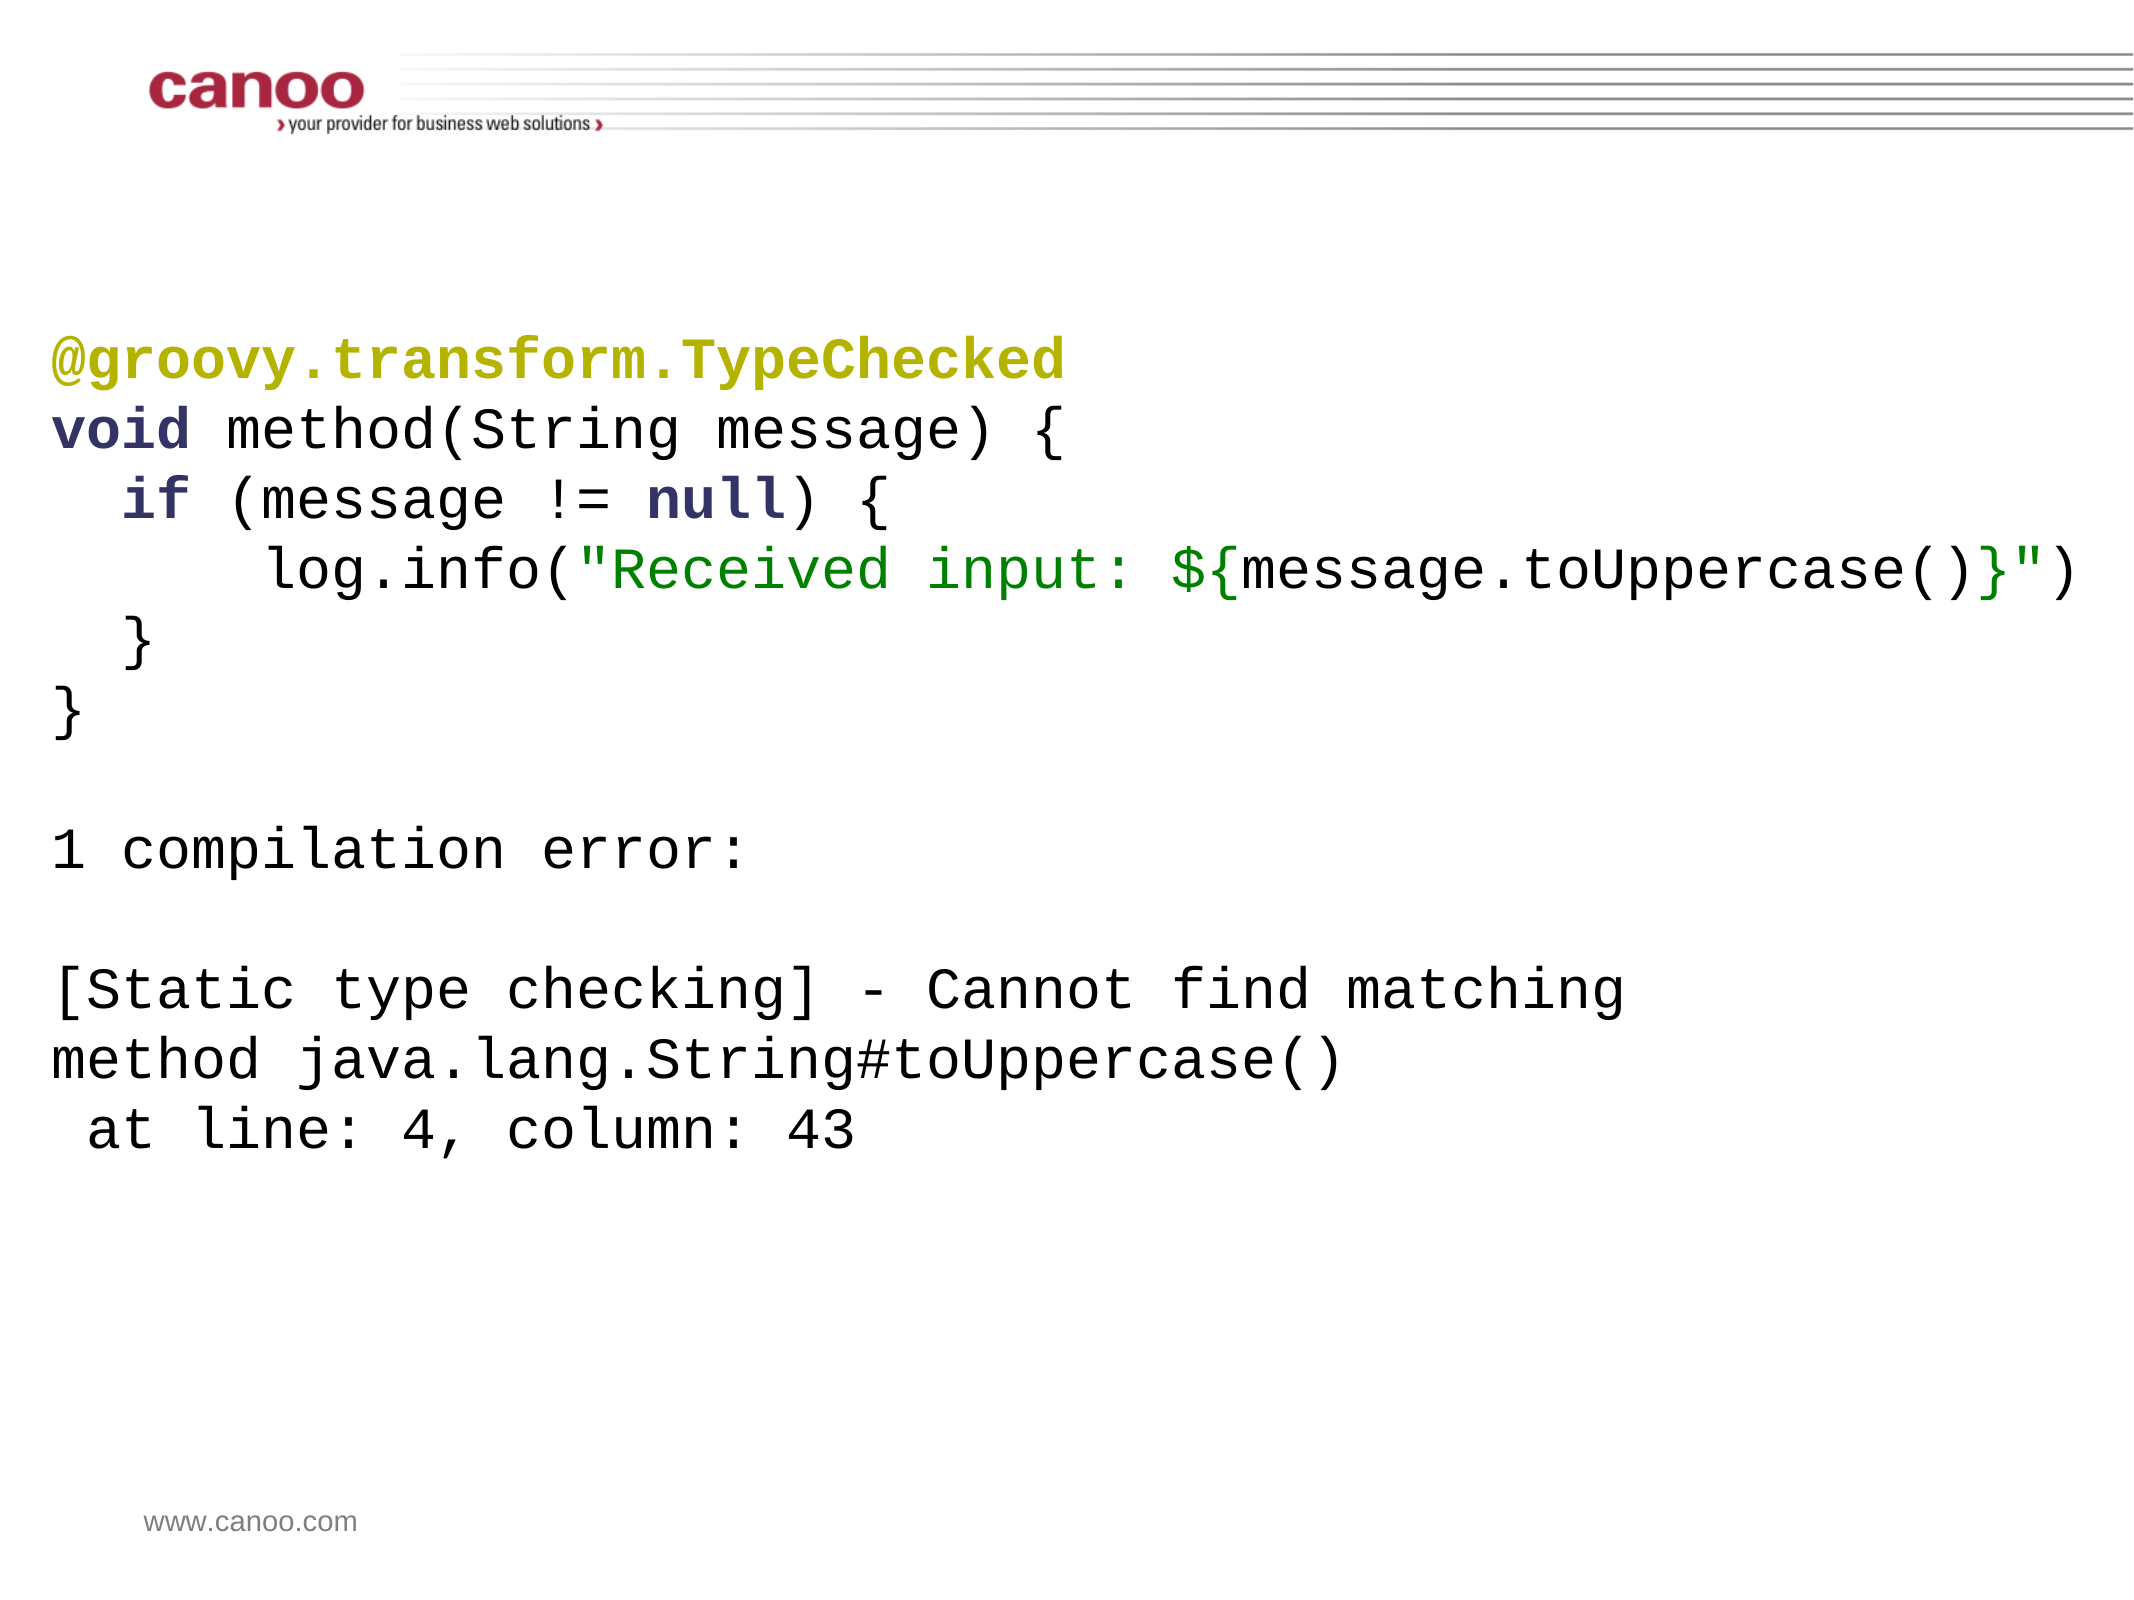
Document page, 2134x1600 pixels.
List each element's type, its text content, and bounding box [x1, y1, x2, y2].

picture [0, 21, 2134, 188]
text_box @groovy.transform.TypeChecked void method(String message) { if (message != null) { log.info("Received input: ${message.toUppercase()}") } } 1 compilation error: [Static type checking] - Cannot find matching method java.lang.String#toUppercase() at line: 4, column: 43 [36, 312, 2097, 1238]
